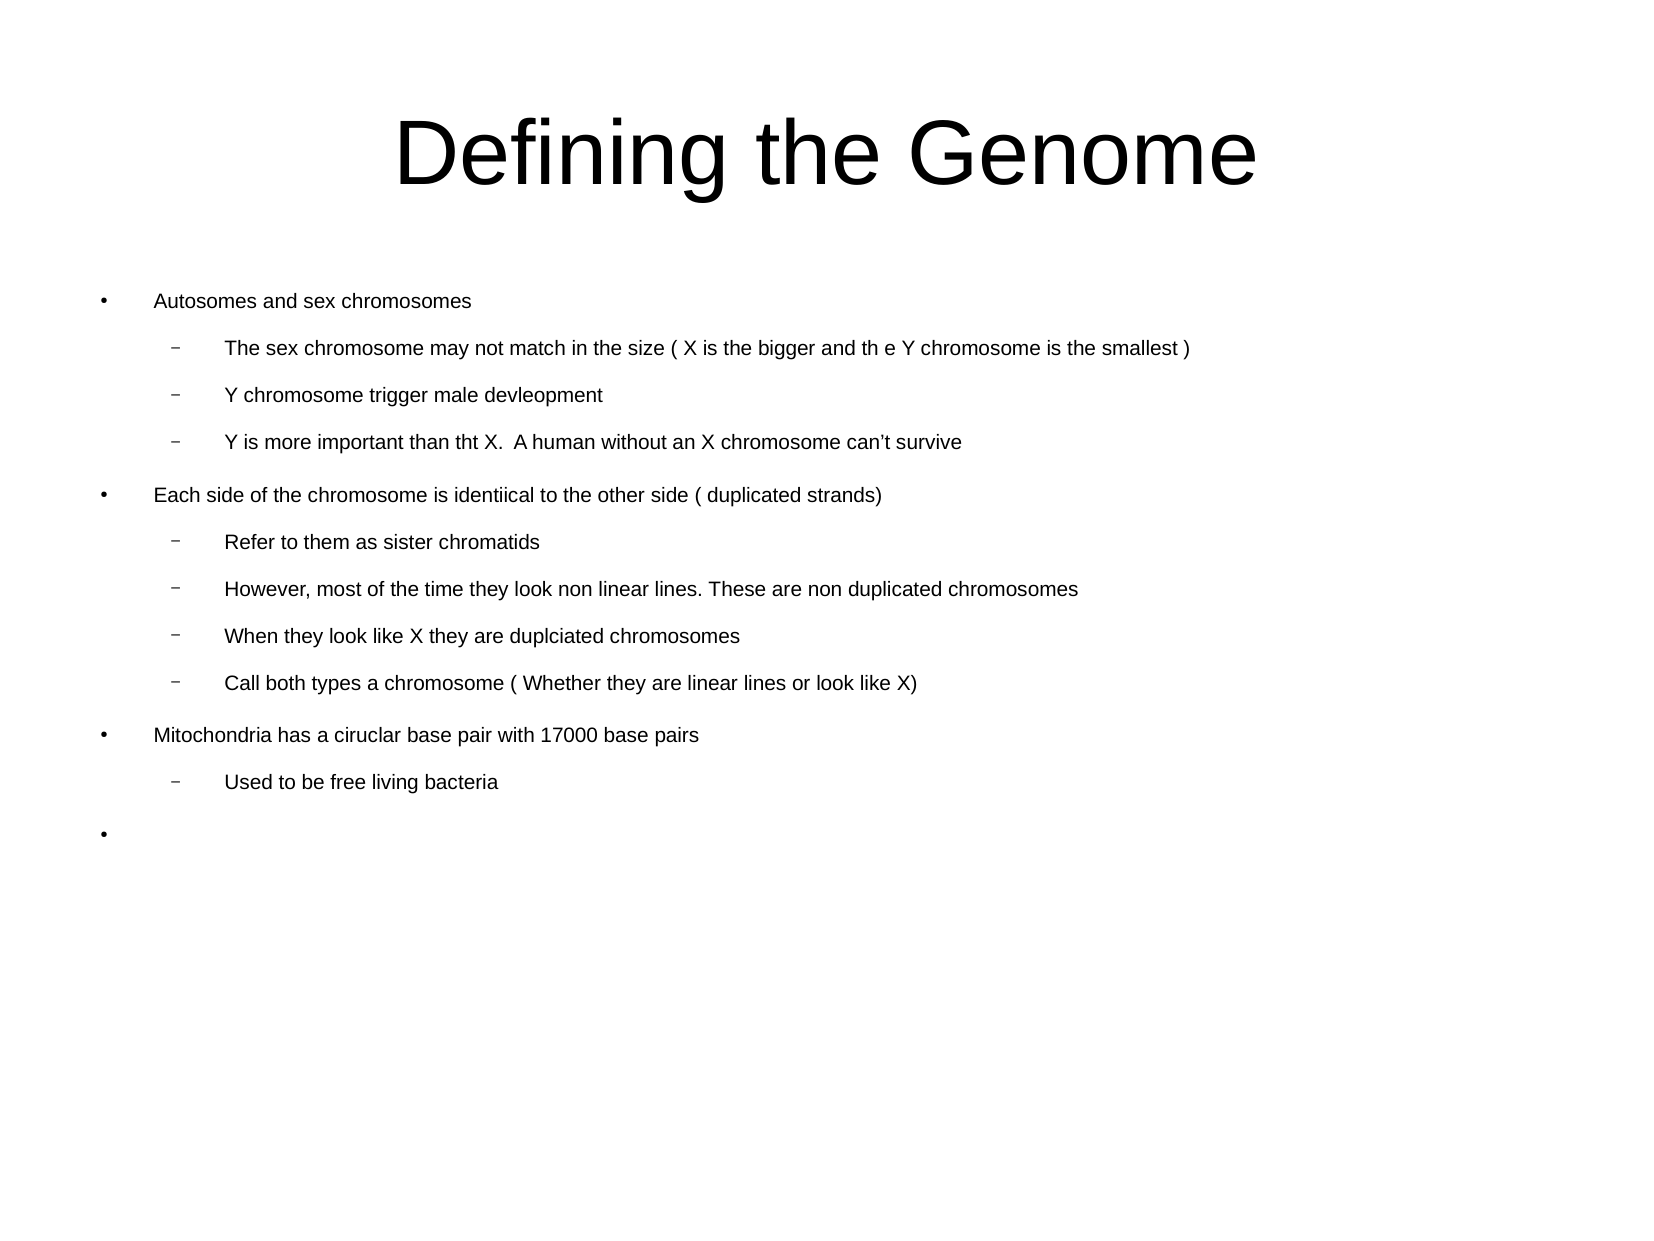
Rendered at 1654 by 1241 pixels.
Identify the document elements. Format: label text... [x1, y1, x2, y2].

list Autosomes and sex chromosomes The sex chromosome may not match in the size ( X is the bigger and th e Y chromosome is the smallest ) Y chromosome trigger male devleopment Y is more important than tht X. A human without an X chromosome can’t survive Each side of the chromosome is identiical to the other side ( duplicated strands) Refer to them as sister chromatids However, most of the time they look non linear lines. These are non duplicated chromosomes When they look like X they are duplciated chromosomes Call both types a chromosome ( Whether they are linear lines or look like X) Mitochondria has a ciruclar base pair with 17000 base pairs Used to be free living bacteria [82, 290, 1571, 1217]
title Defining the Genome [82, 49, 1571, 257]
